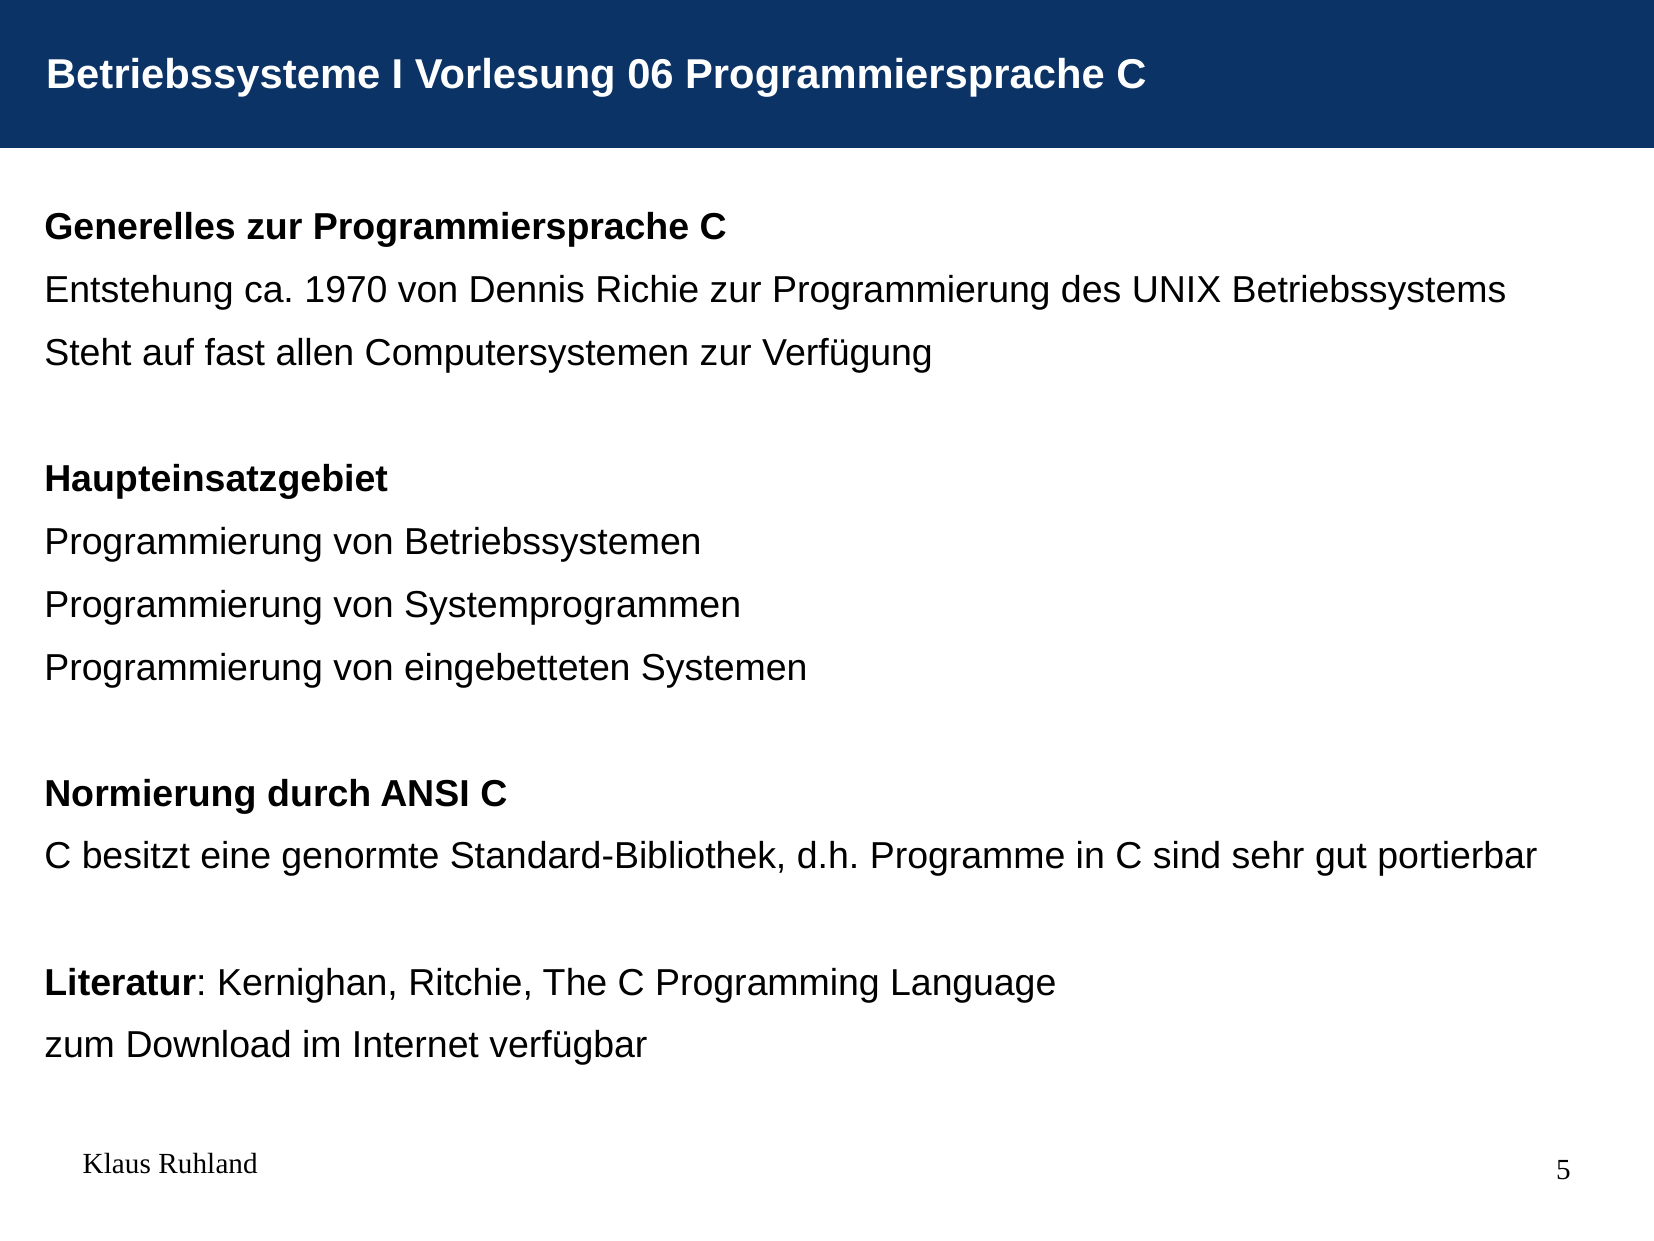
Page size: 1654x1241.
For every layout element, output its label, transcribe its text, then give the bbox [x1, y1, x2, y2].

text_box Generelles zur Programmiersprache C Entstehung ca. 1970 von Dennis Richie zur Programmierung des UNIX Betriebssystems Steht auf fast allen Computersystemen zur Verfügung Haupteinsatzgebiet Programmierung von Betriebssystemen Programmierung von Systemprogrammen Programmierung von eingebetteten Systemen Normierung durch ANSI C C besitzt eine genormte Standard-Bibliothek, d.h. Programme in C sind sehr gut portierbar Literatur: Kernighan, Ritchie, The C Programming Language zum Download im Internet verfügbar [29, 177, 1565, 1200]
